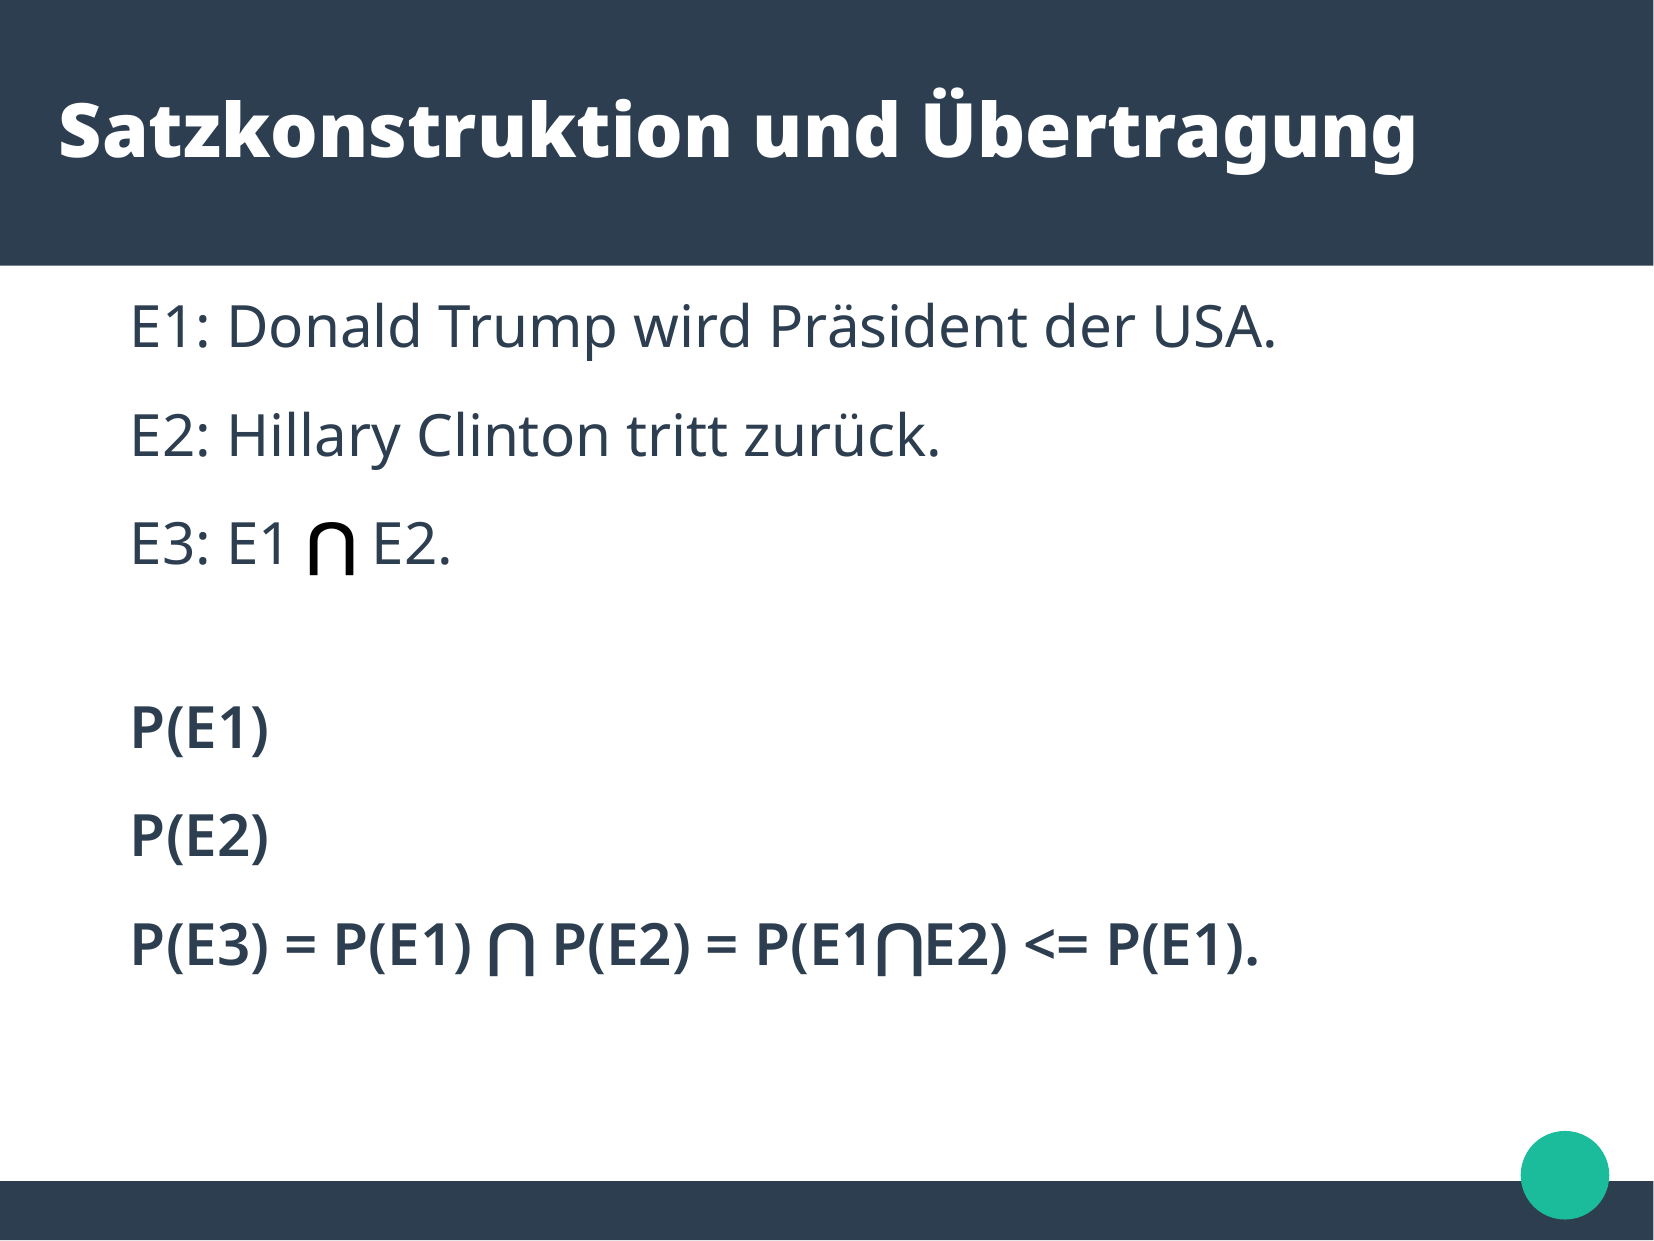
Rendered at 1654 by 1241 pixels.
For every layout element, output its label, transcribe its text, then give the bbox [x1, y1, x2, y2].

title Satzkonstruktion und Übertragung [59, 49, 1595, 207]
list E1: Donald Trump wird Präsident der USA. E2: Hillary Clinton tritt zurück. E3: E1 ⋂ E2. P(E1) P(E2) P(E3) = P(E1) ⋂ P(E2) = P(E1⋂E2) <= P(E1). [59, 285, 1595, 1152]
